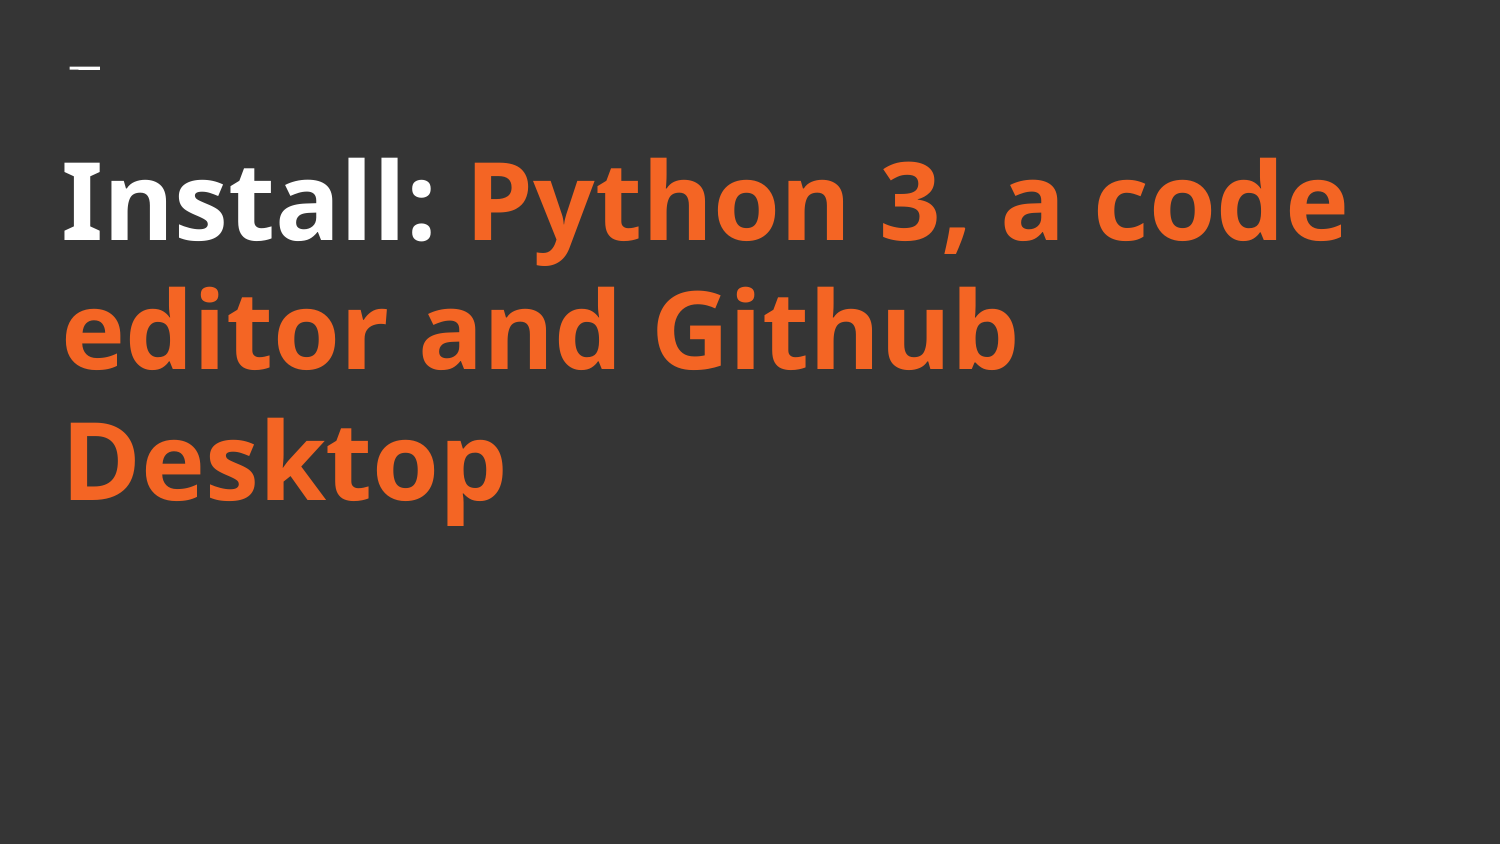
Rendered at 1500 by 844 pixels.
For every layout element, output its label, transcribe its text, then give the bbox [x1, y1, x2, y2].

title Install: Python 3, a code editor and Github Desktop Find all links at: github.com/id-gue/PyLadiesWorkshop [46, 116, 1463, 746]
